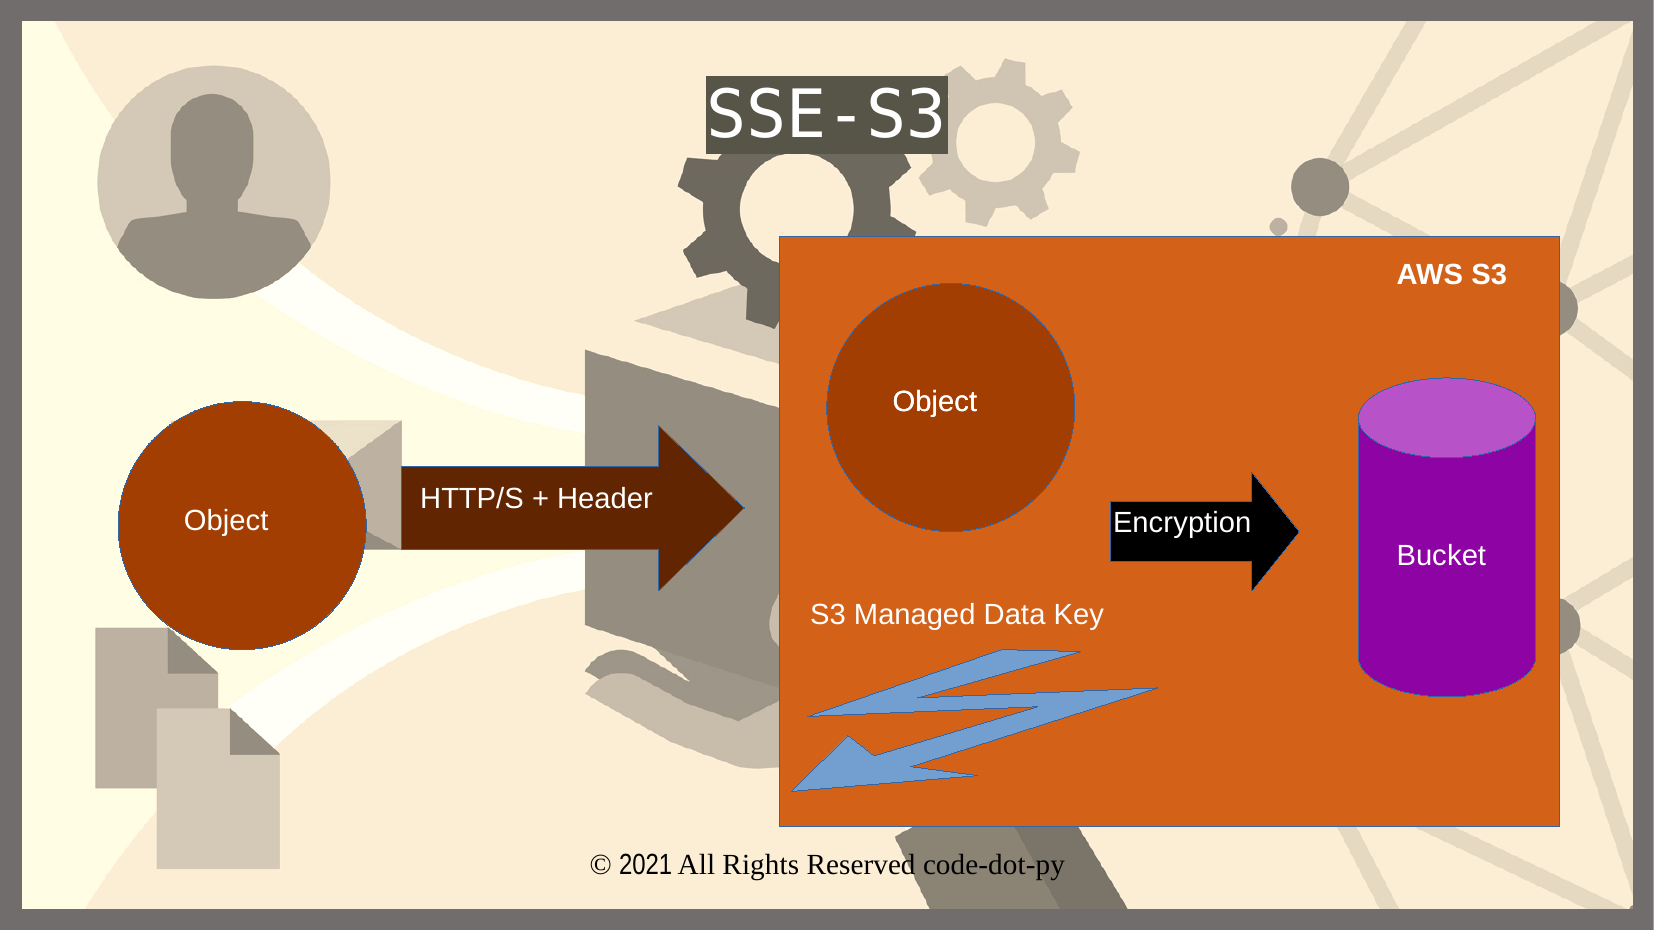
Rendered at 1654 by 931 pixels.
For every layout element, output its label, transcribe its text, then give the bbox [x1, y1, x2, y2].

text_box [401, 425, 720, 591]
text_box [118, 401, 367, 650]
text_box S3 Managed Data Key [795, 590, 1202, 648]
text_box Object [169, 496, 308, 553]
text_box Object [877, 377, 1016, 435]
text_box Bucket [1381, 531, 1527, 589]
text_box [735, 499, 745, 517]
text_box [779, 236, 1560, 827]
text_box HTTP/S + Header [405, 474, 735, 532]
text_box Encryption [1098, 498, 1305, 556]
picture [0, 0, 1654, 930]
title SSE-S3 [82, 37, 1571, 193]
text_box AWS S3 [1381, 250, 1554, 308]
